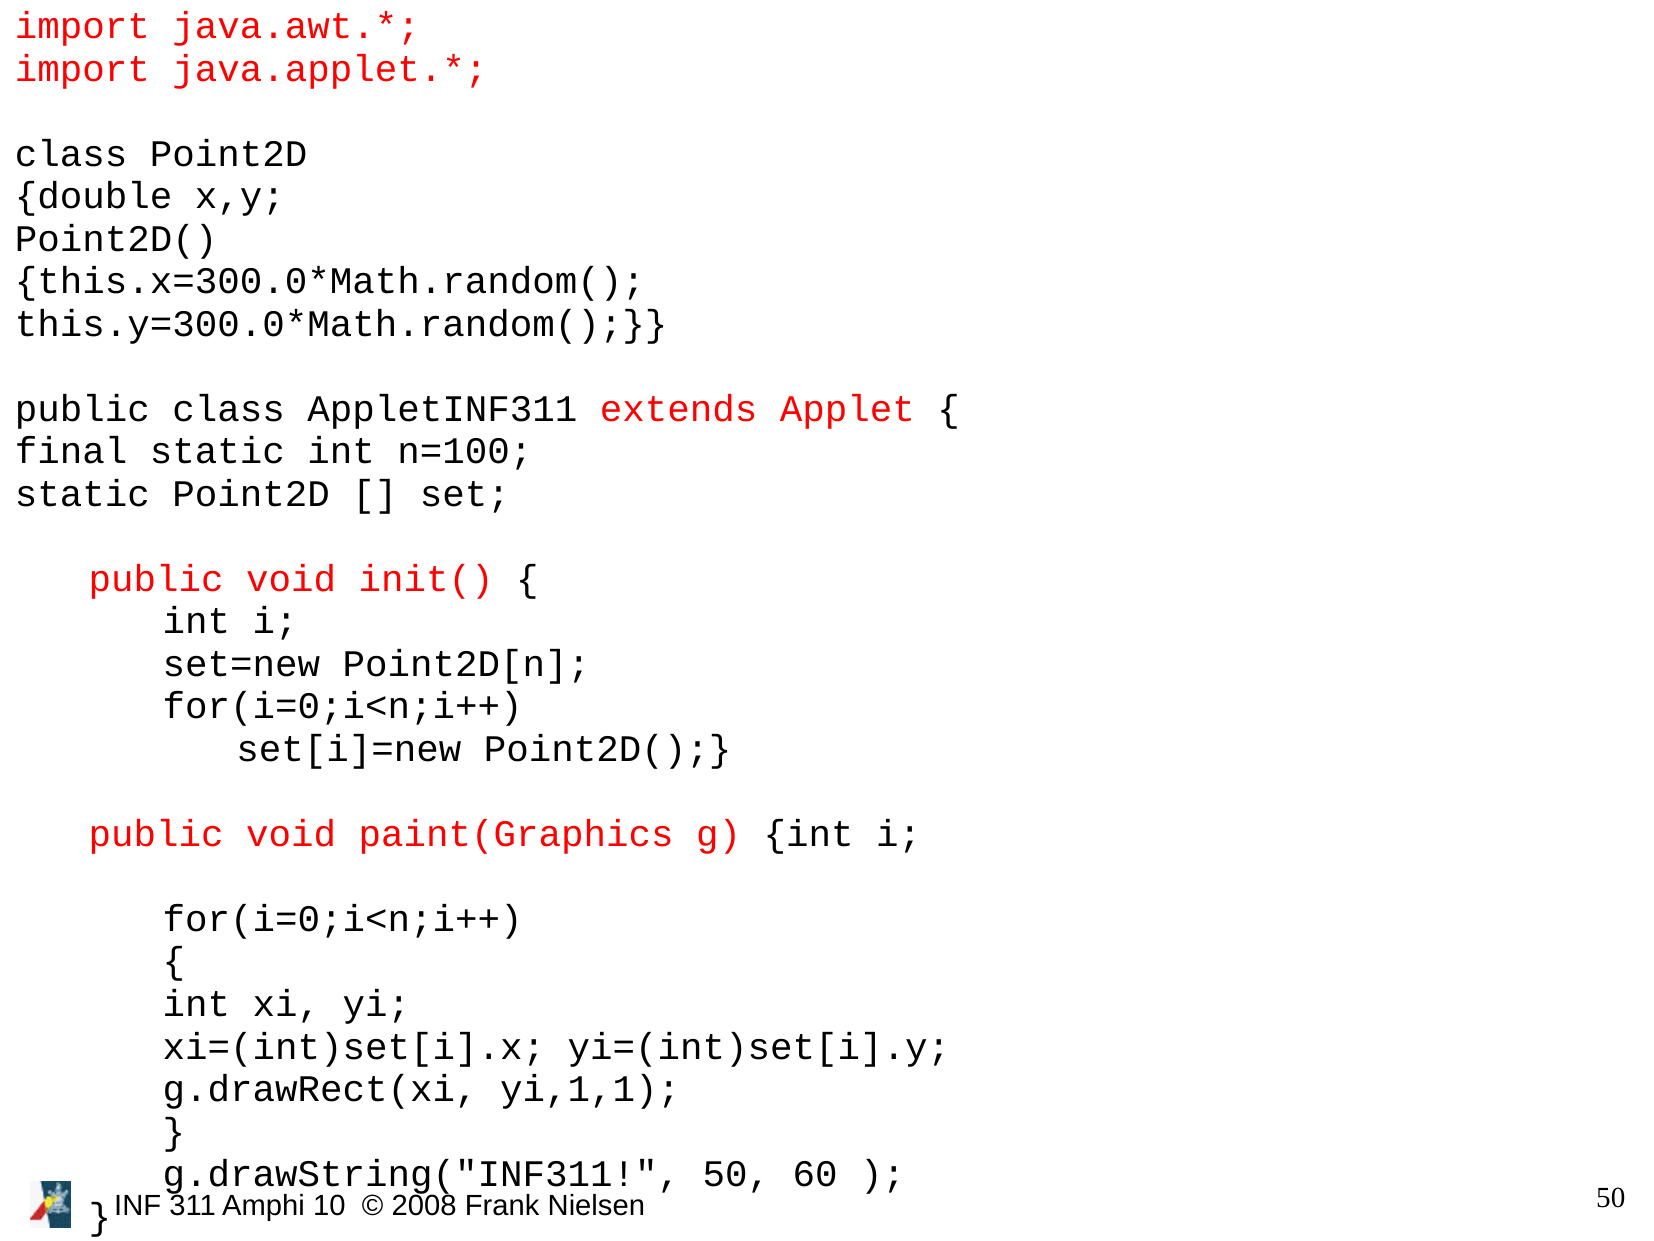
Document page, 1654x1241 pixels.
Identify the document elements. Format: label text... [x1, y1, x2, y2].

text_box import java.awt.*; import java.applet.*; class Point2D {double x,y; Point2D() {this.x=300.0*Math.random(); this.y=300.0*Math.random();}} public class AppletINF311 extends Applet { final static int n=100; static Point2D [] set; public void init() { int i; set=new Point2D[n]; for(i=0;i<n;i++) set[i]=new Point2D();} public void paint(Graphics g) {int i; for(i=0;i<n;i++) { int xi, yi; xi=(int)set[i].x; yi=(int)set[i].y; g.drawRect(xi, yi,1,1); } g.drawString("INF311!", 50, 60 ); } } [0, 0, 990, 1209]
picture [29, 1209, 71, 1228]
